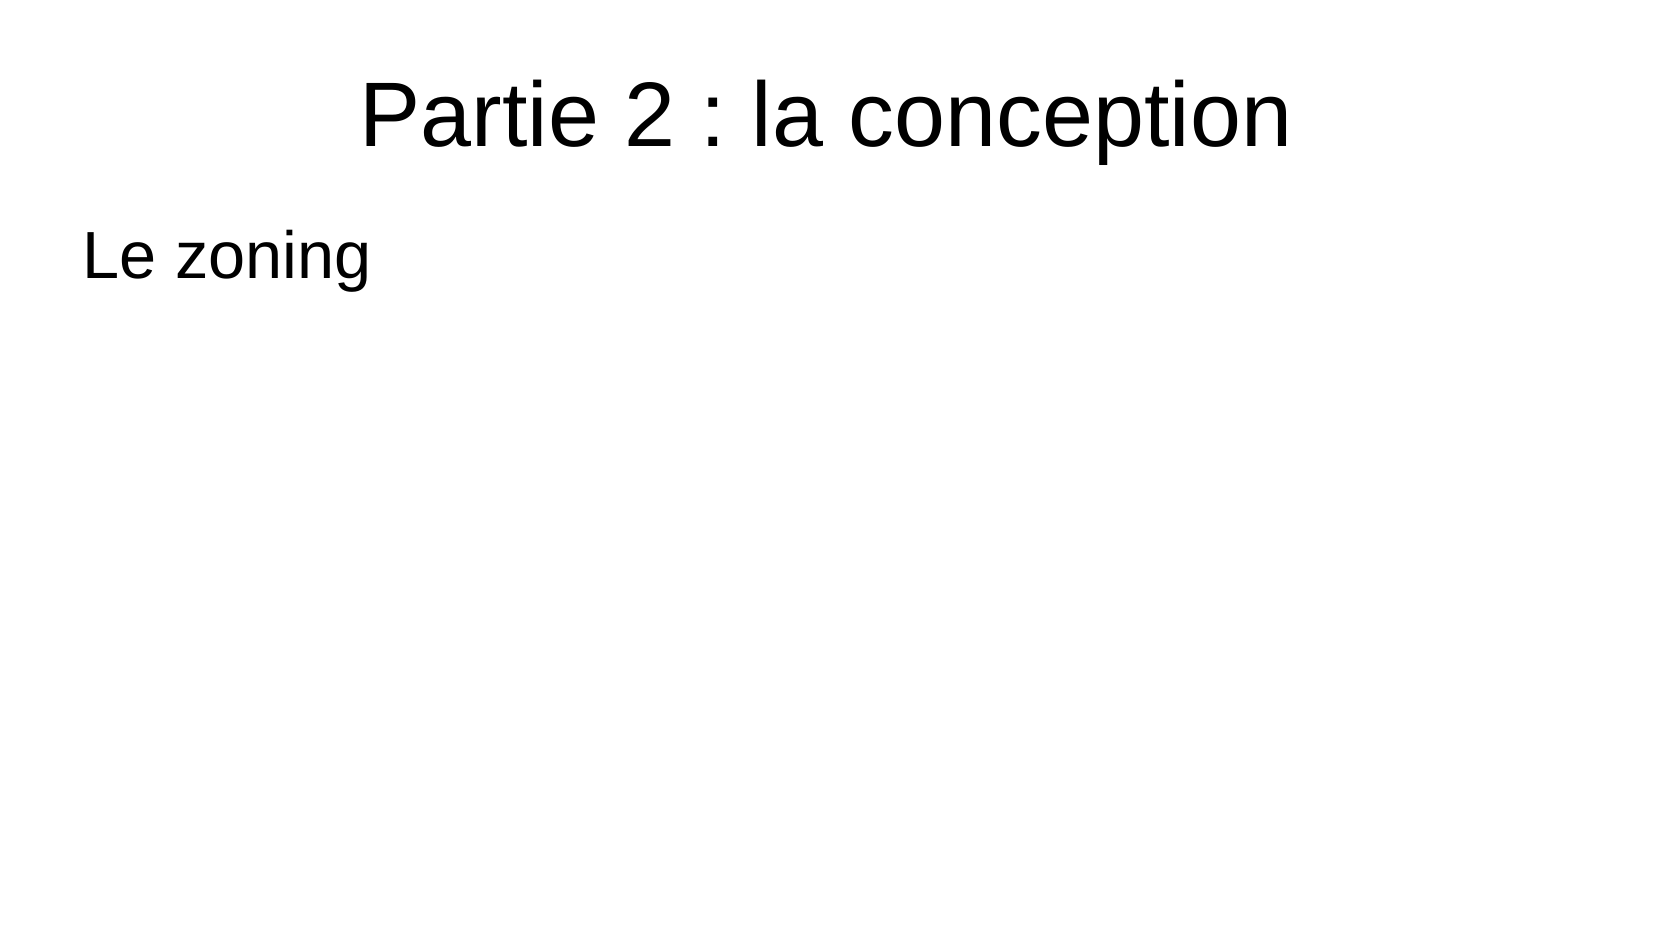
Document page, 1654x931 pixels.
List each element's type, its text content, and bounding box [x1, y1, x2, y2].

list Le zoning [82, 217, 1571, 758]
title Partie 2 : la conception [82, 37, 1571, 193]
